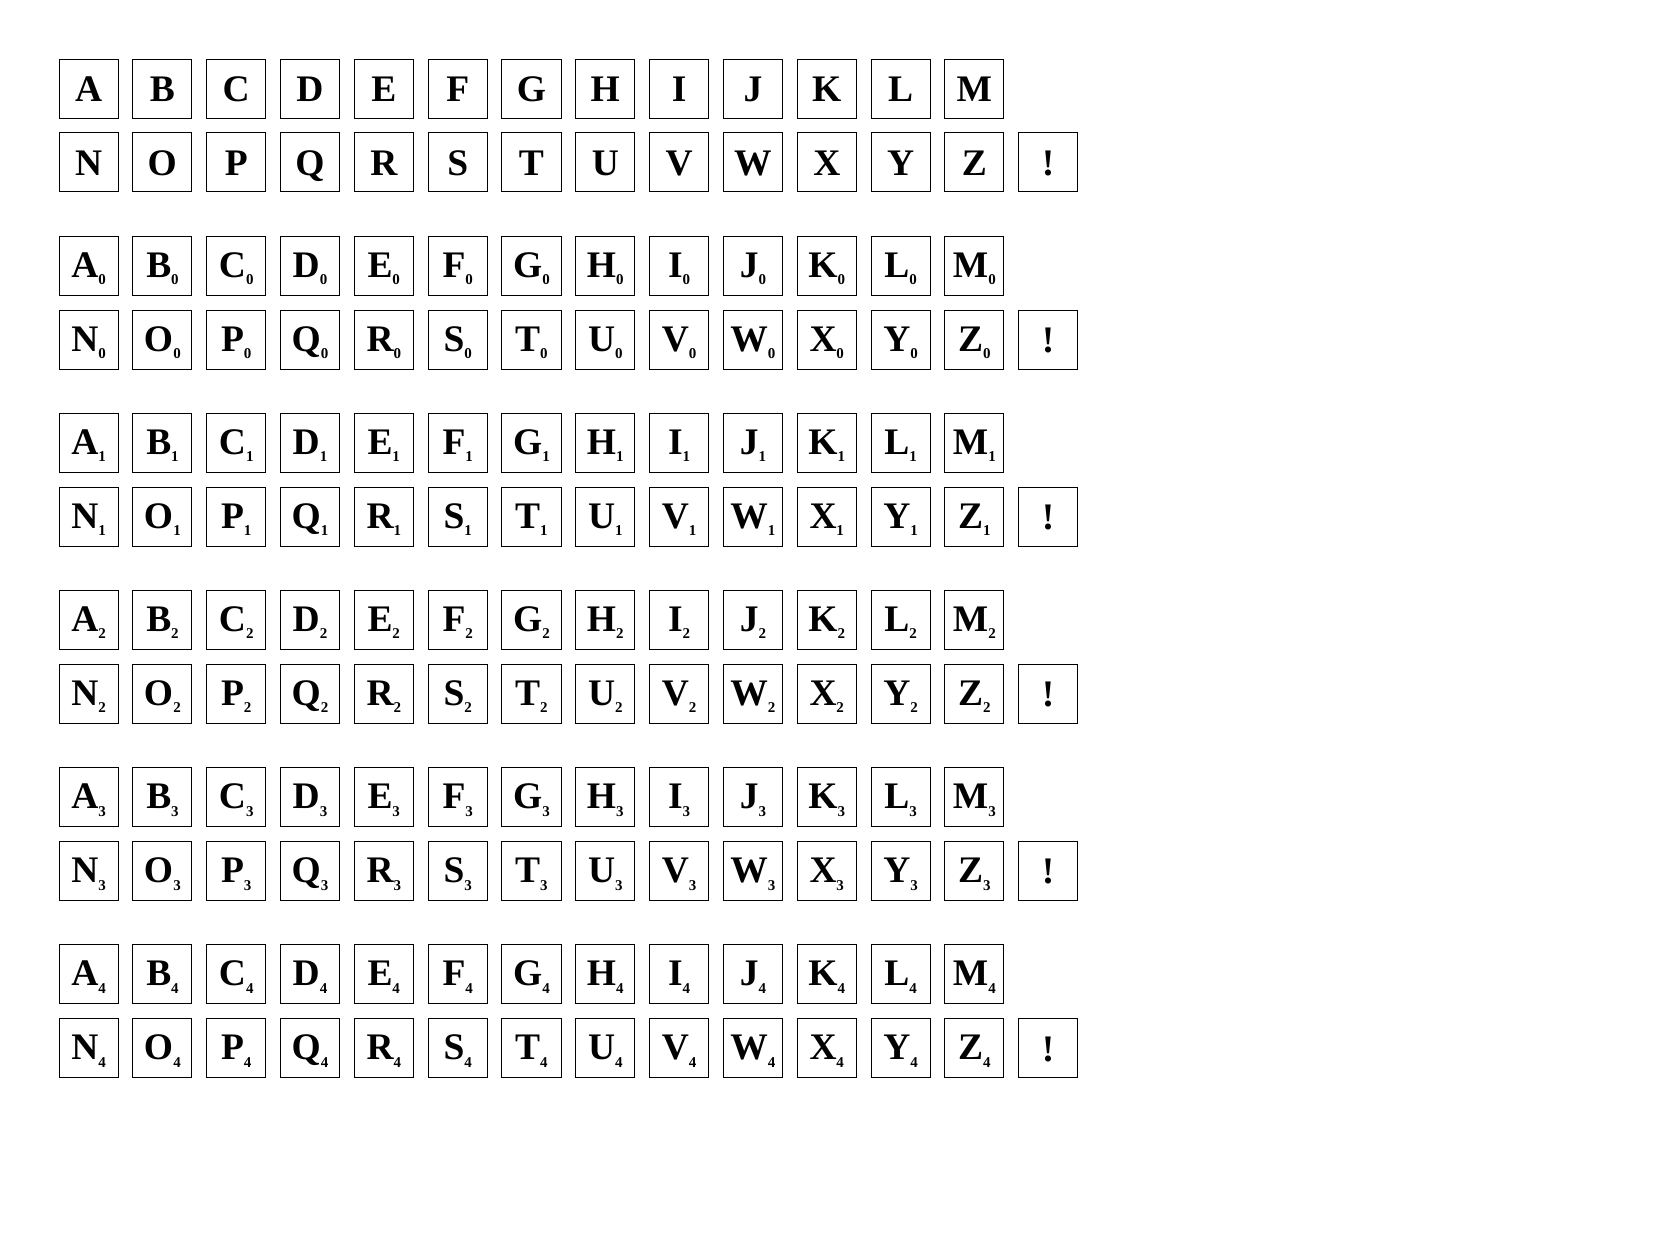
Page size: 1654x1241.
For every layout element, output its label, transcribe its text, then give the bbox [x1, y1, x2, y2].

text_box X4 [797, 1018, 857, 1078]
text_box C4 [206, 944, 266, 1004]
text_box S0 [428, 310, 488, 370]
text_box N0 [59, 310, 119, 370]
text_box E2 [354, 590, 414, 650]
text_box P1 [206, 487, 266, 547]
text_box J3 [723, 767, 783, 827]
text_box X2 [797, 664, 857, 724]
text_box A4 [59, 944, 119, 1004]
text_box Q4 [280, 1018, 340, 1078]
text_box C0 [206, 236, 266, 296]
text_box C [206, 59, 266, 119]
text_box G1 [501, 413, 562, 473]
text_box E3 [354, 767, 414, 827]
text_box W0 [723, 310, 783, 370]
text_box Y1 [871, 487, 931, 547]
text_box P3 [206, 841, 266, 901]
text_box X3 [797, 841, 857, 901]
text_box E4 [354, 944, 414, 1004]
text_box R0 [354, 310, 414, 370]
text_box H1 [575, 413, 635, 473]
text_box Z4 [944, 1018, 1004, 1078]
text_box Y0 [871, 310, 931, 370]
text_box T4 [501, 1018, 562, 1078]
text_box H [575, 59, 635, 119]
text_box A [59, 59, 119, 119]
text_box P [206, 132, 266, 192]
text_box Z2 [944, 664, 1004, 724]
text_box C2 [206, 590, 266, 650]
text_box H0 [575, 236, 635, 296]
text_box I0 [649, 236, 709, 296]
text_box N4 [59, 1018, 119, 1078]
text_box F [428, 59, 488, 119]
text_box Q2 [280, 664, 340, 724]
text_box U4 [575, 1018, 635, 1078]
text_box P4 [206, 1018, 266, 1078]
text_box F0 [428, 236, 488, 296]
text_box S [428, 132, 488, 192]
text_box Q [280, 132, 340, 192]
text_box ! [1018, 487, 1078, 547]
text_box J4 [723, 944, 783, 1004]
text_box J2 [723, 590, 783, 650]
text_box W1 [723, 487, 783, 547]
text_box D [280, 59, 340, 119]
text_box B [132, 59, 192, 119]
text_box K4 [797, 944, 857, 1004]
text_box N3 [59, 841, 119, 901]
text_box D4 [280, 944, 340, 1004]
text_box L0 [871, 236, 931, 296]
text_box O2 [132, 664, 192, 724]
text_box C1 [206, 413, 266, 473]
text_box M3 [944, 767, 1004, 827]
text_box G3 [501, 767, 562, 827]
text_box B2 [132, 590, 192, 650]
text_box H3 [575, 767, 635, 827]
text_box W [723, 132, 783, 192]
text_box Y2 [871, 664, 931, 724]
text_box H2 [575, 590, 635, 650]
text_box L2 [871, 590, 931, 650]
text_box Y4 [871, 1018, 931, 1078]
text_box R [354, 132, 414, 192]
text_box Q1 [280, 487, 340, 547]
text_box ! [1018, 841, 1078, 901]
text_box V4 [649, 1018, 709, 1078]
text_box R3 [354, 841, 414, 901]
text_box L [871, 59, 931, 119]
text_box L3 [871, 767, 931, 827]
text_box F1 [428, 413, 488, 473]
text_box Z3 [944, 841, 1004, 901]
text_box R1 [354, 487, 414, 547]
text_box Z0 [944, 310, 1004, 370]
text_box M2 [944, 590, 1004, 650]
text_box N2 [59, 664, 119, 724]
text_box E [354, 59, 414, 119]
text_box M4 [944, 944, 1004, 1004]
text_box D1 [280, 413, 340, 473]
text_box D0 [280, 236, 340, 296]
text_box O4 [132, 1018, 192, 1078]
text_box Q0 [280, 310, 340, 370]
text_box I [649, 59, 709, 119]
text_box B3 [132, 767, 192, 827]
text_box M1 [944, 413, 1004, 473]
text_box F4 [428, 944, 488, 1004]
text_box T3 [501, 841, 562, 901]
text_box B4 [132, 944, 192, 1004]
text_box W3 [723, 841, 783, 901]
text_box U [575, 132, 635, 192]
text_box D3 [280, 767, 340, 827]
text_box S2 [428, 664, 488, 724]
text_box Y [871, 132, 931, 192]
text_box R2 [354, 664, 414, 724]
text_box G [501, 59, 562, 119]
text_box O0 [132, 310, 192, 370]
text_box I4 [649, 944, 709, 1004]
text_box B1 [132, 413, 192, 473]
text_box S3 [428, 841, 488, 901]
text_box R4 [354, 1018, 414, 1078]
text_box K2 [797, 590, 857, 650]
text_box W2 [723, 664, 783, 724]
text_box K [797, 59, 857, 119]
text_box T1 [501, 487, 562, 547]
text_box V3 [649, 841, 709, 901]
text_box G0 [501, 236, 562, 296]
text_box K1 [797, 413, 857, 473]
text_box X0 [797, 310, 857, 370]
text_box G2 [501, 590, 562, 650]
text_box I3 [649, 767, 709, 827]
text_box H4 [575, 944, 635, 1004]
text_box A2 [59, 590, 119, 650]
text_box D2 [280, 590, 340, 650]
text_box Y3 [871, 841, 931, 901]
text_box N [59, 132, 119, 192]
text_box U0 [575, 310, 635, 370]
text_box L1 [871, 413, 931, 473]
text_box I2 [649, 590, 709, 650]
text_box C3 [206, 767, 266, 827]
text_box F3 [428, 767, 488, 827]
text_box Z1 [944, 487, 1004, 547]
text_box V1 [649, 487, 709, 547]
text_box E1 [354, 413, 414, 473]
text_box K3 [797, 767, 857, 827]
text_box J [723, 59, 783, 119]
text_box A1 [59, 413, 119, 473]
text_box A0 [59, 236, 119, 296]
text_box ! [1018, 664, 1078, 724]
text_box T0 [501, 310, 562, 370]
text_box N1 [59, 487, 119, 547]
text_box J0 [723, 236, 783, 296]
text_box T2 [501, 664, 562, 724]
text_box T [501, 132, 562, 192]
text_box V0 [649, 310, 709, 370]
text_box O3 [132, 841, 192, 901]
text_box I1 [649, 413, 709, 473]
text_box ! [1018, 132, 1078, 192]
text_box Z [944, 132, 1004, 192]
text_box P2 [206, 664, 266, 724]
text_box Q3 [280, 841, 340, 901]
text_box ! [1018, 310, 1078, 370]
text_box ! [1018, 1018, 1078, 1078]
text_box U3 [575, 841, 635, 901]
text_box S4 [428, 1018, 488, 1078]
text_box W4 [723, 1018, 783, 1078]
text_box B0 [132, 236, 192, 296]
text_box P0 [206, 310, 266, 370]
text_box U2 [575, 664, 635, 724]
text_box F2 [428, 590, 488, 650]
text_box X [797, 132, 857, 192]
text_box M0 [944, 236, 1004, 296]
text_box S1 [428, 487, 488, 547]
text_box K0 [797, 236, 857, 296]
text_box M [944, 59, 1004, 119]
text_box G4 [501, 944, 562, 1004]
text_box V2 [649, 664, 709, 724]
text_box V [649, 132, 709, 192]
text_box O1 [132, 487, 192, 547]
text_box X1 [797, 487, 857, 547]
text_box A3 [59, 767, 119, 827]
text_box E0 [354, 236, 414, 296]
text_box J1 [723, 413, 783, 473]
text_box O [132, 132, 192, 192]
text_box L4 [871, 944, 931, 1004]
text_box U1 [575, 487, 635, 547]
